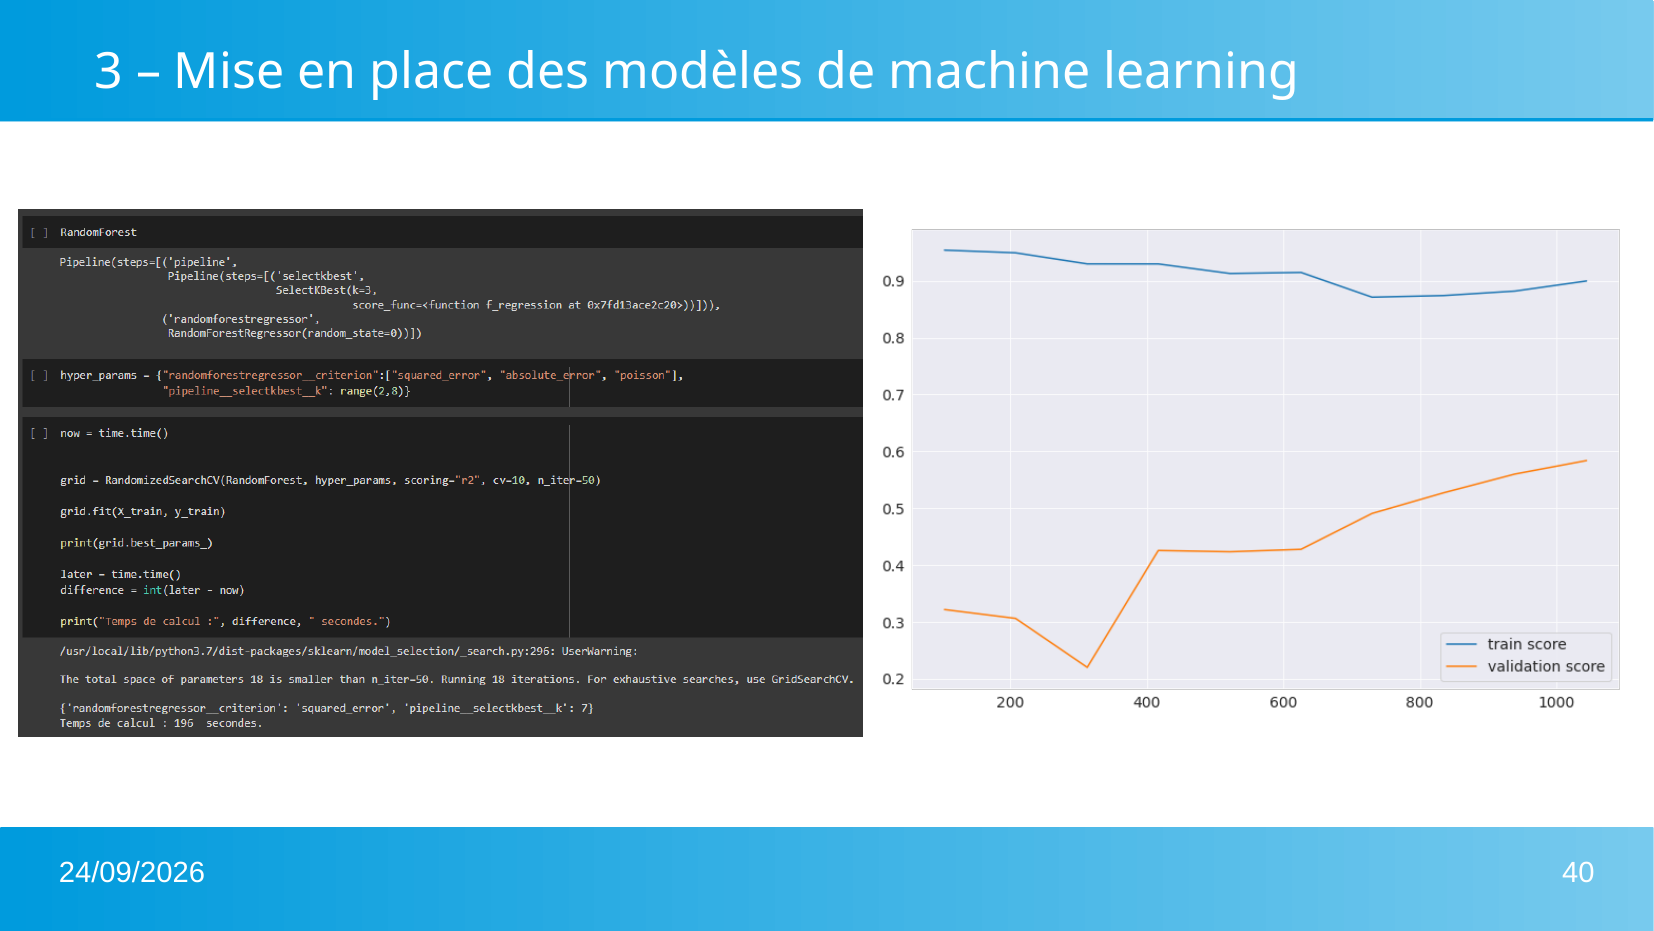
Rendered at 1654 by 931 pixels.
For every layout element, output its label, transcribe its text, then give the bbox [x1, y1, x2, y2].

picture [18, 209, 863, 737]
picture [874, 222, 1626, 718]
title 3 – Mise en place des modèles de machine learning [59, 29, 1595, 108]
